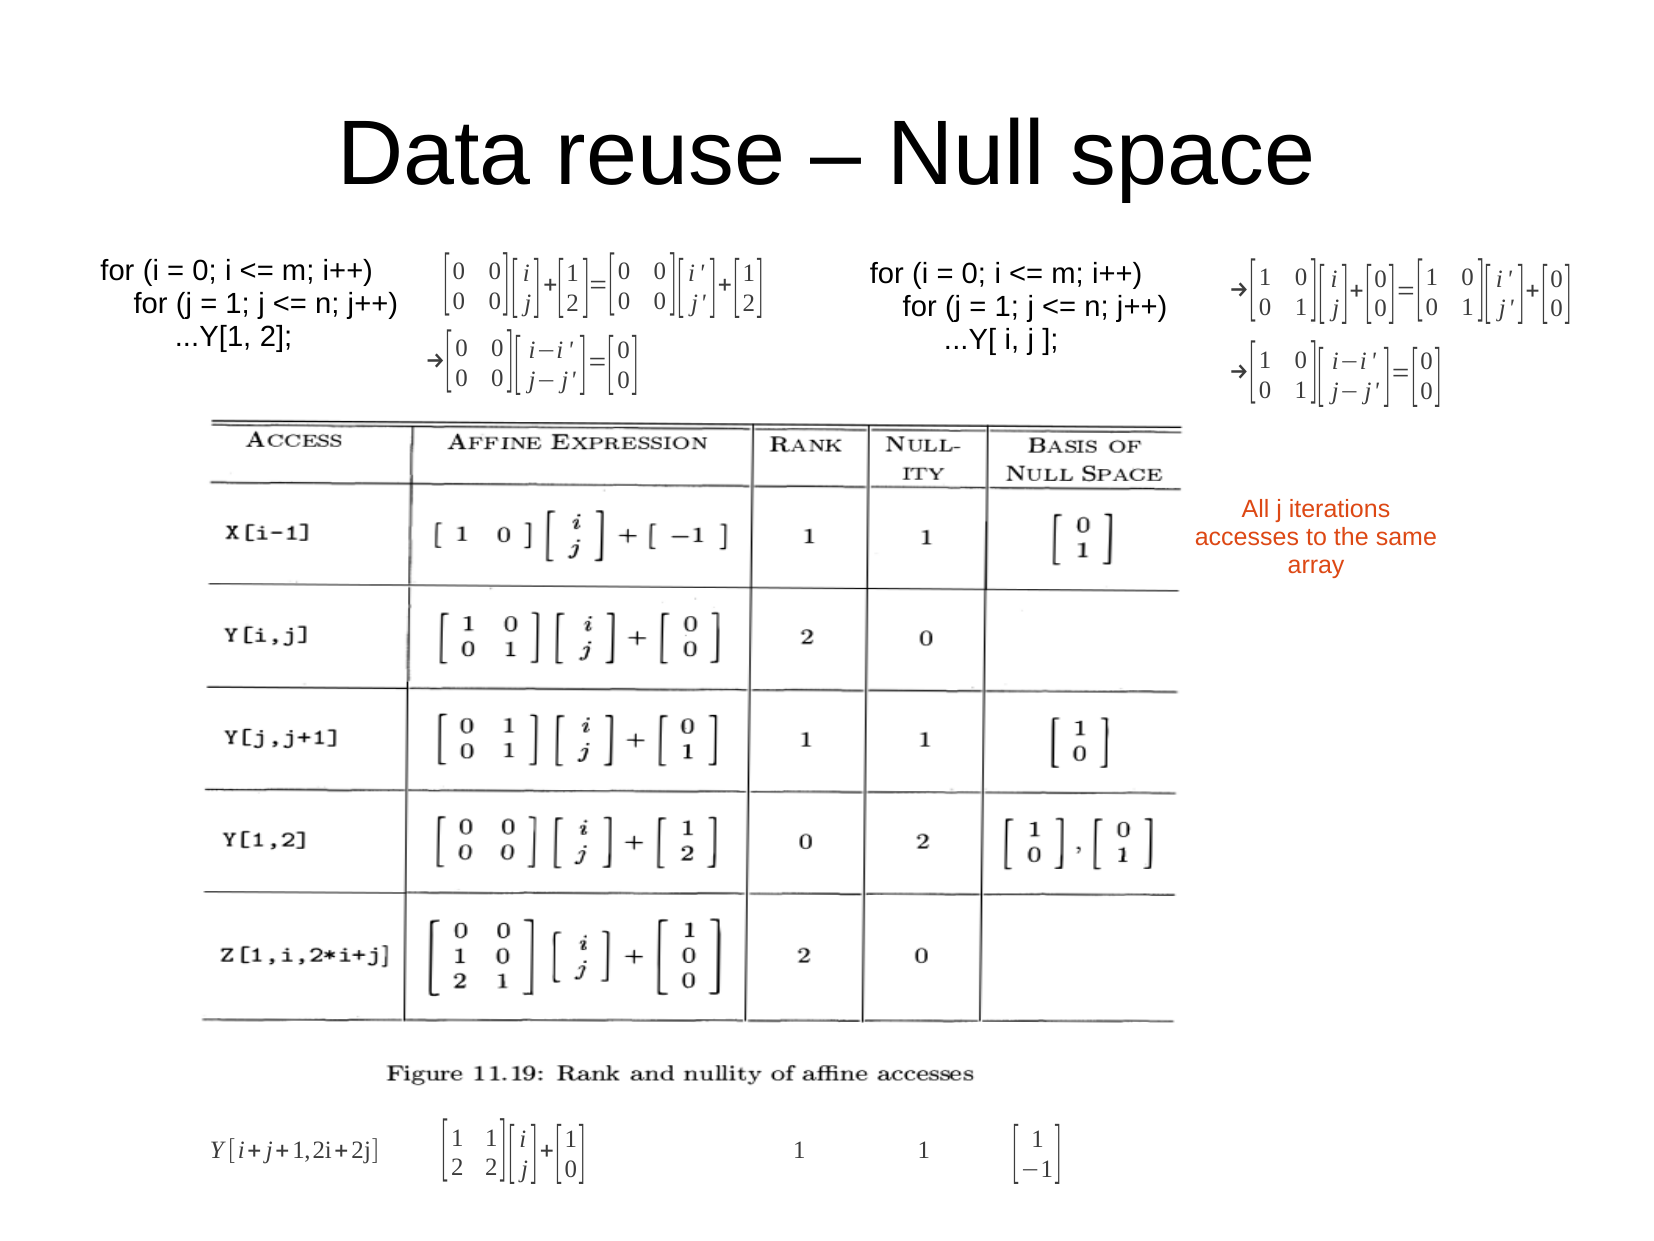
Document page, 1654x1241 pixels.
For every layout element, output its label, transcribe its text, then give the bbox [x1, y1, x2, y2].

text_box for (i = 0; i <= m; i++) for (j = 1; j <= n; j++) ...Y[1, 2]; [85, 246, 421, 382]
text_box for (i = 0; i <= m; i++) for (j = 1; j <= n; j++) ...Y[ i, j ]; [855, 250, 1193, 386]
chart [1223, 340, 1448, 408]
chart [419, 328, 645, 396]
text_box All j iterations accesses to the same array [1173, 487, 1459, 587]
title Data reuse – Null space [82, 49, 1571, 257]
chart [203, 1117, 1068, 1186]
chart [437, 251, 770, 320]
picture [199, 414, 1189, 1090]
chart [1223, 257, 1579, 325]
